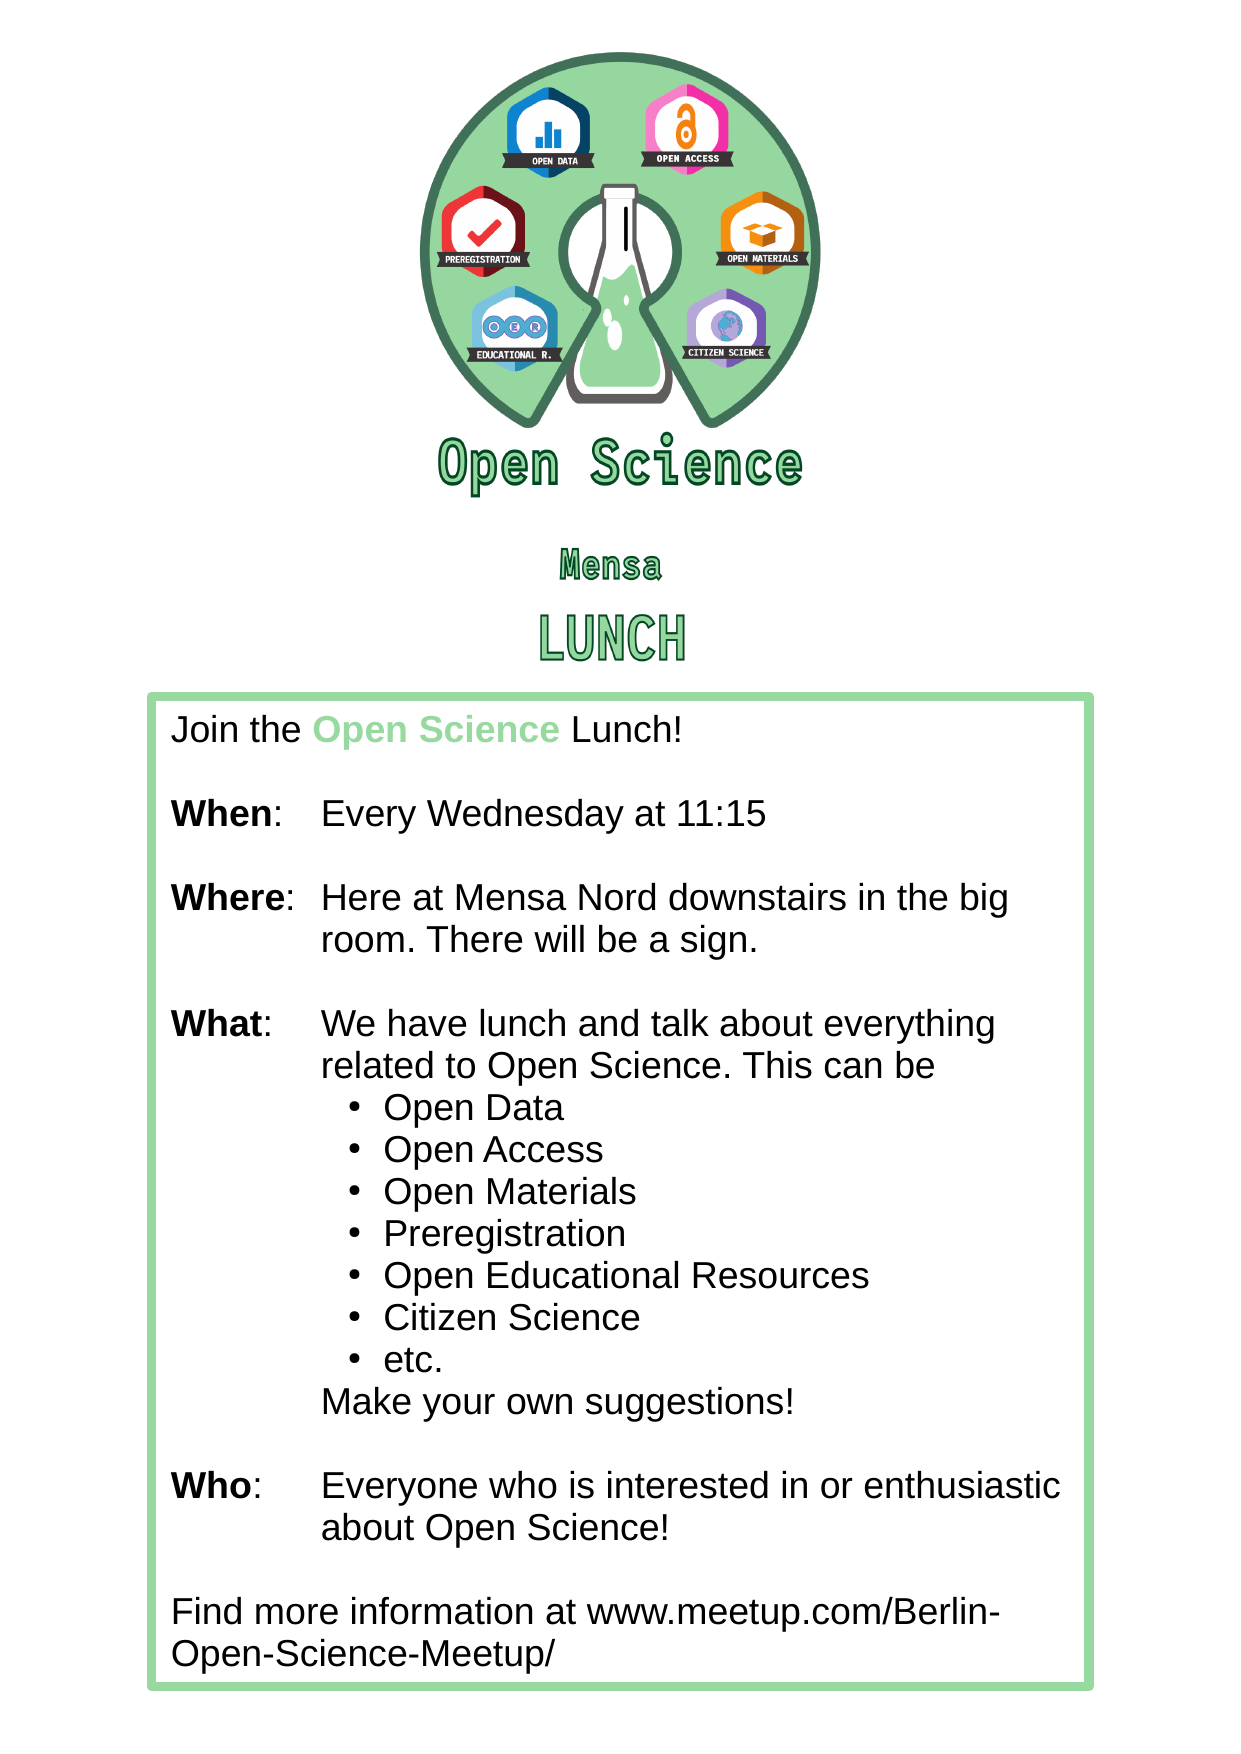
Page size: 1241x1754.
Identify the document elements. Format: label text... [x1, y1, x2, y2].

picture [385, 33, 855, 697]
text_box Join the Open Science Lunch! When: Every Wednesday at 11:15 Where: Here at Mensa Nord downstairs in the big room. There will be a sign. What: We have lunch and talk about everything related to Open Science. This can be Open Data Open Access Open Materials Preregistration Open Educational Resources Citizen Science etc. Make your own suggestions! Who: Everyone who is interested in or enthusiastic about Open Science! Find more information at www.meetup.com/Berlin-Open-Science-Meetup/ [151, 696, 1089, 1687]
